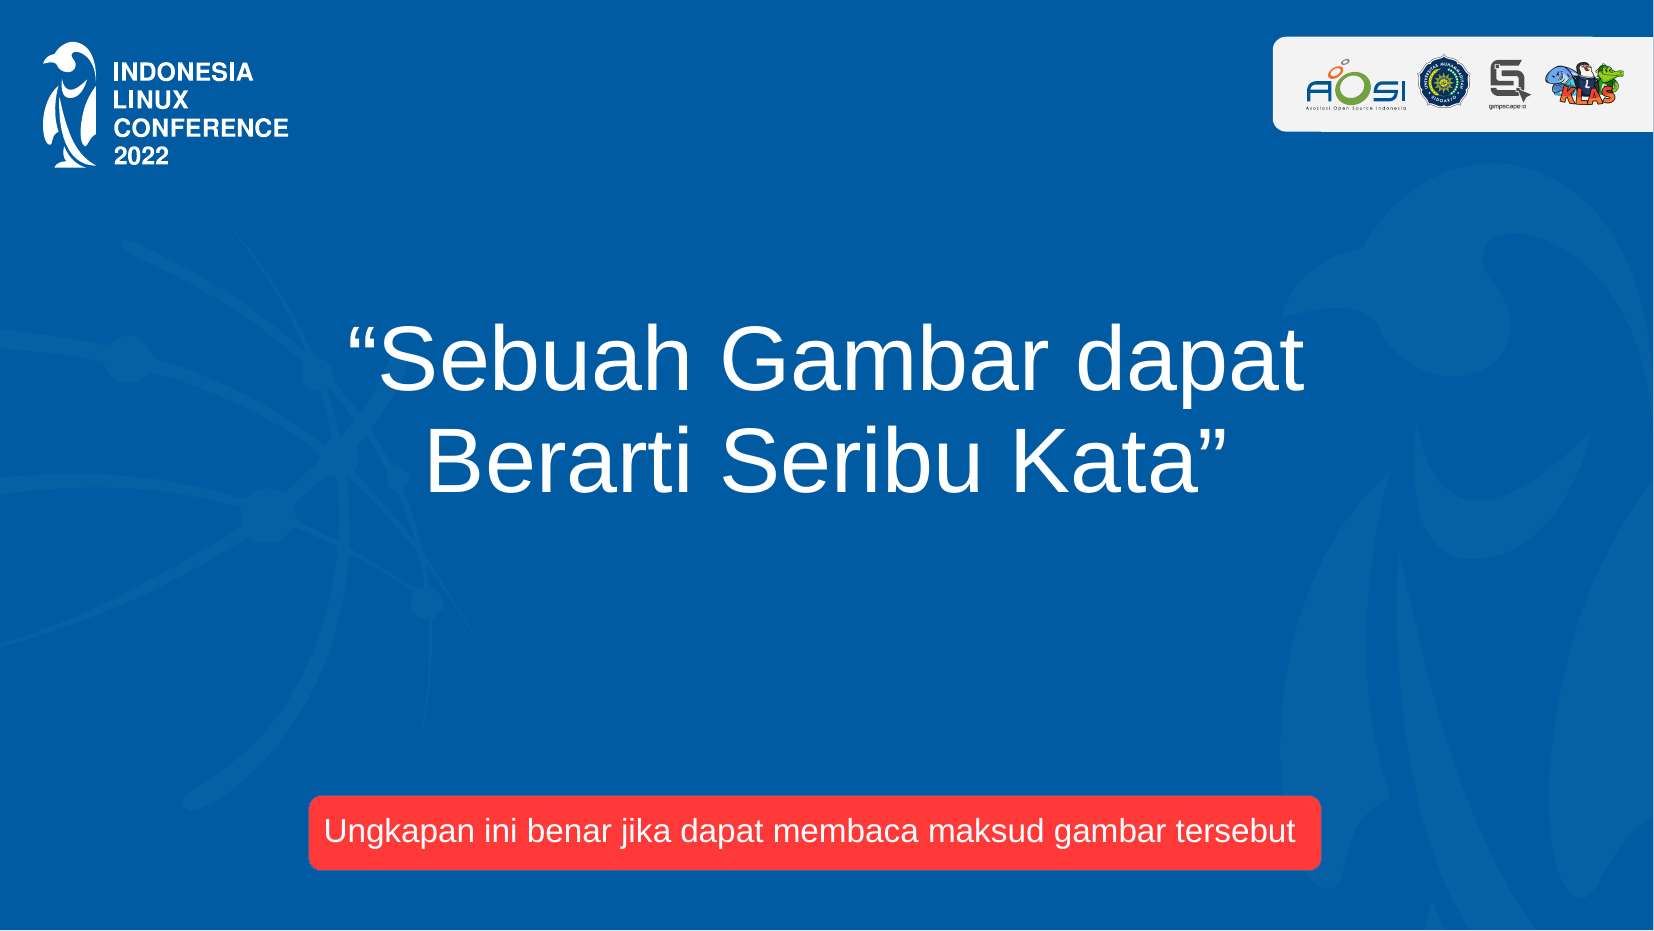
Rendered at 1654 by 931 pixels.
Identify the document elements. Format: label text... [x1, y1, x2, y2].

text_box “Sebuah Gambar dapat Berarti Seribu Kata” [301, 300, 1352, 520]
picture [1545, 62, 1624, 105]
text_box [309, 795, 1321, 805]
picture [1417, 54, 1471, 108]
text_box Ungkapan ini benar jika dapat membaca maksud gambar tersebut [308, 805, 1322, 895]
